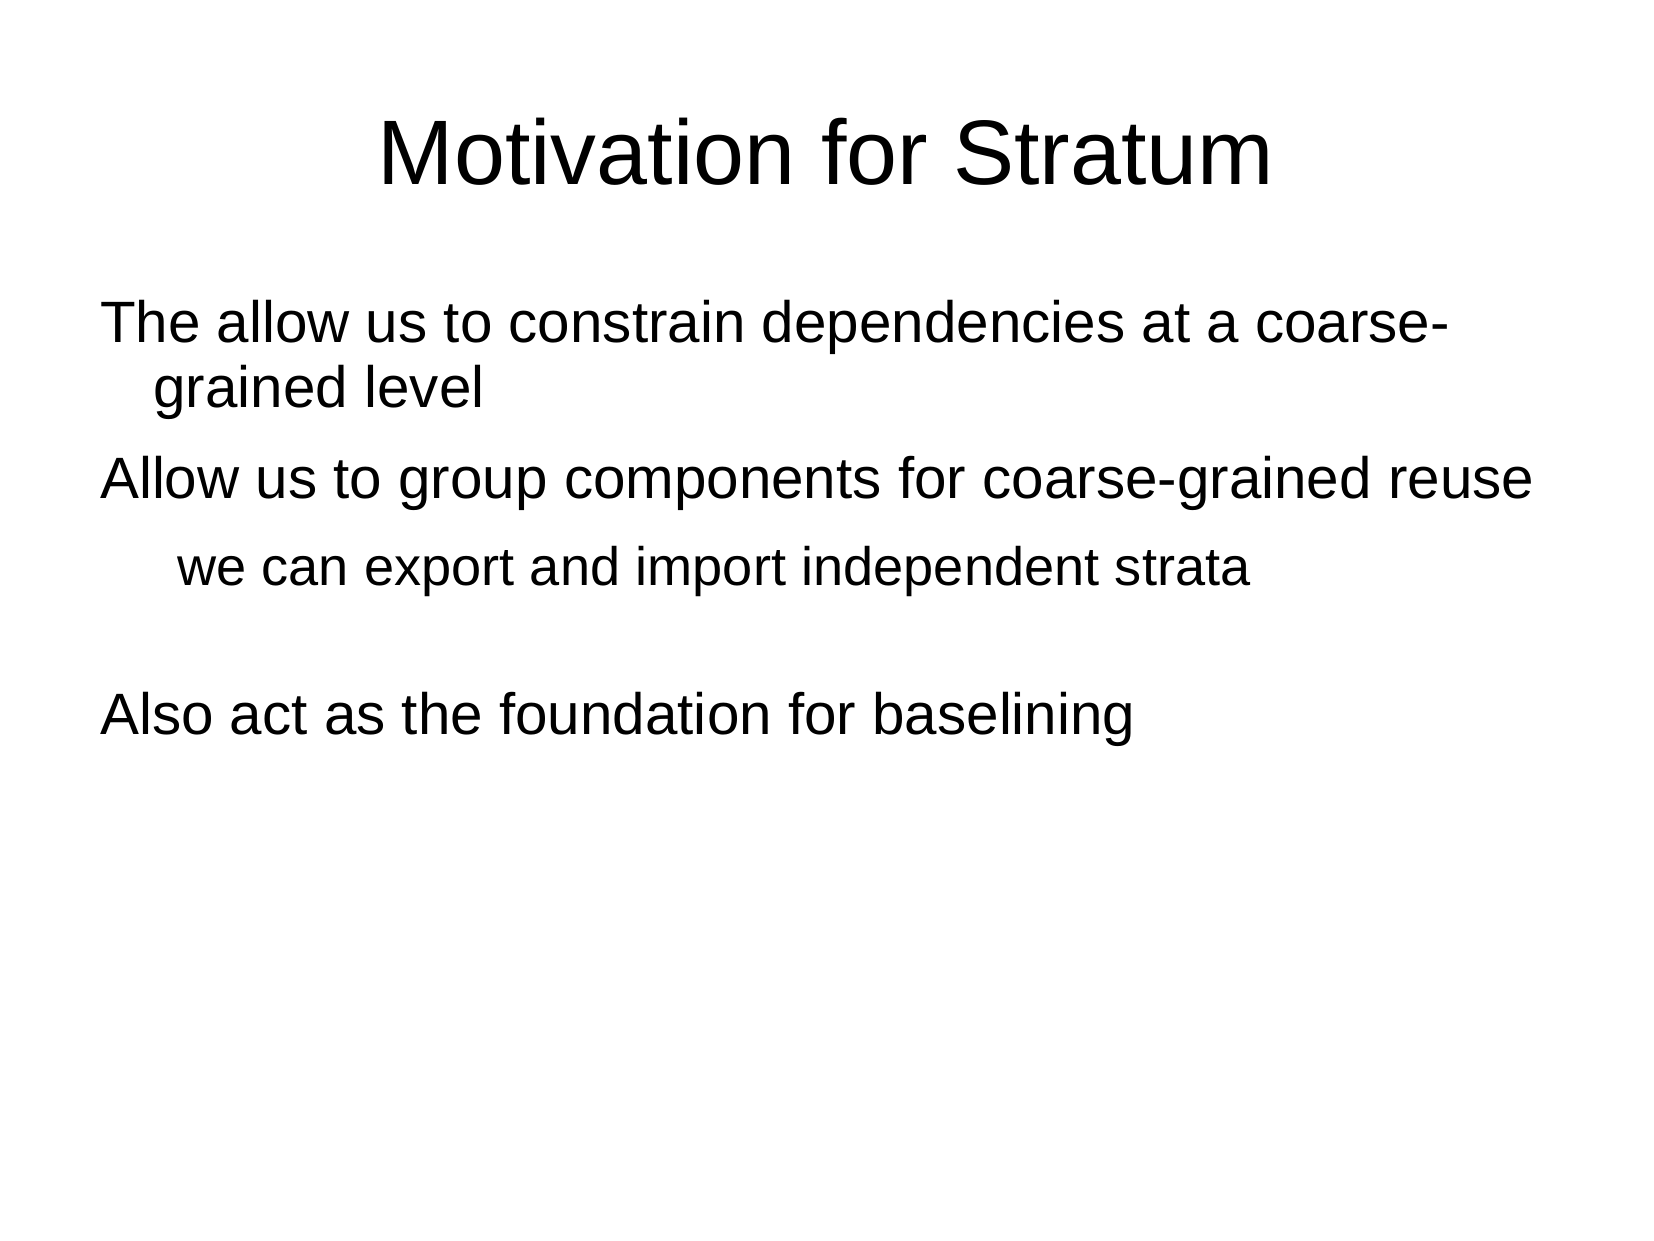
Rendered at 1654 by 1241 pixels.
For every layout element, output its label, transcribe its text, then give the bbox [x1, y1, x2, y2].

list The allow us to constrain dependencies at a coarse-grained level Allow us to group components for coarse-grained reuse we can export and import independent strata Also act as the foundation for baselining [82, 290, 1571, 1094]
title Motivation for Stratum [82, 56, 1571, 250]
